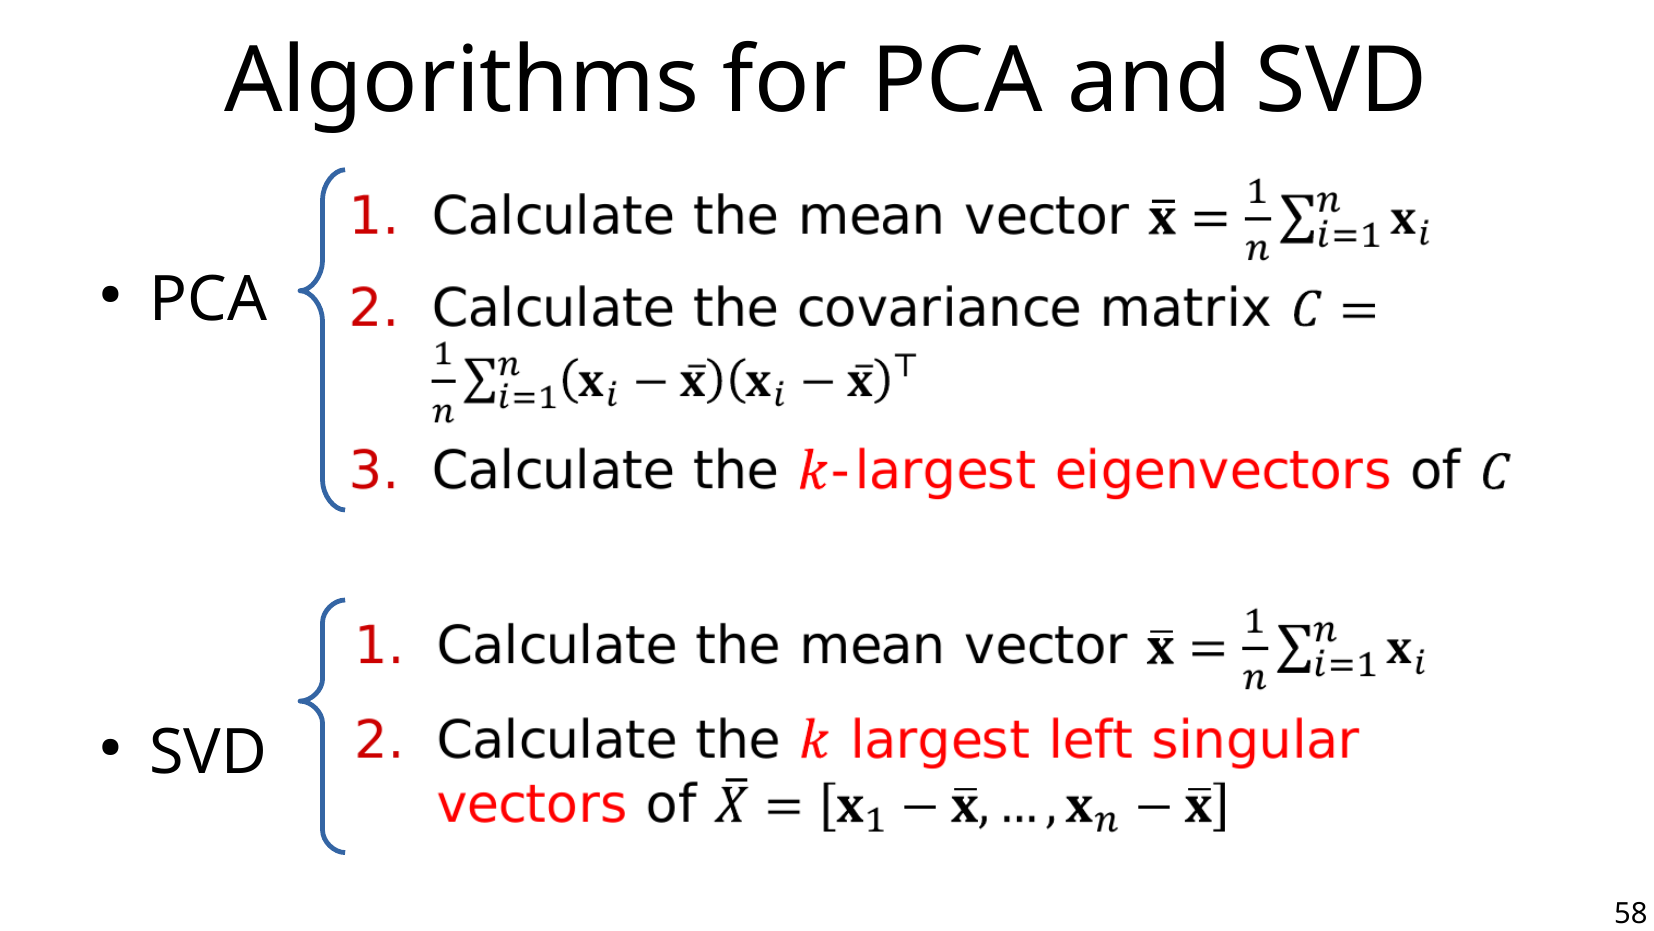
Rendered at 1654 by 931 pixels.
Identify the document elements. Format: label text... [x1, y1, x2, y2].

list PCA SVD [310, 253, 330, 495]
list PCA SVD [82, 253, 1571, 793]
picture [330, 169, 1539, 508]
title Algorithms for PCA and SVD [82, 1, 1571, 151]
list PCA SVD [312, 605, 339, 793]
picture [339, 599, 1447, 849]
